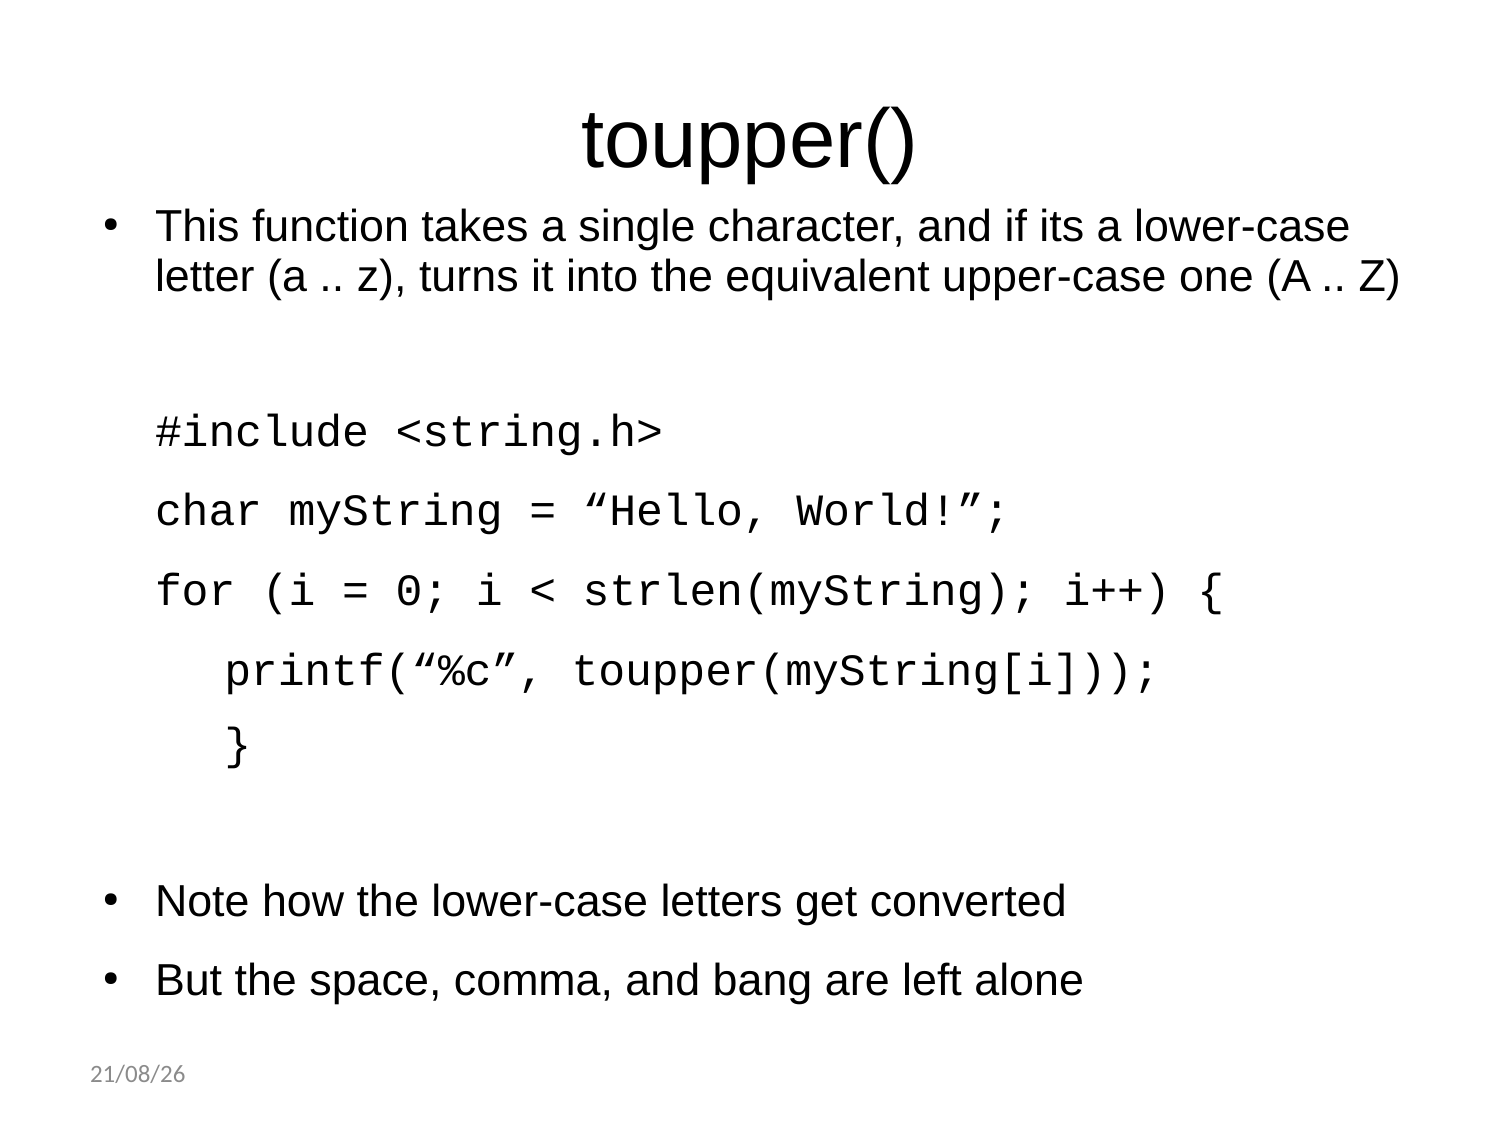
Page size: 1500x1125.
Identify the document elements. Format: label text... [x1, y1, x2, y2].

list This function takes a single character, and if its a lower-case letter (a .. z), turns it into the equivalent upper-case one (A .. Z) #include <string.h> char myString = “Hello, World!”; for (i = 0; i < strlen(myString); i++) { printf(“%c”, toupper(myString[i])); } Note how the lower-case letters get converted But the space, comma, and bang are left alone [85, 200, 1406, 1049]
title toupper() [75, 44, 1425, 233]
